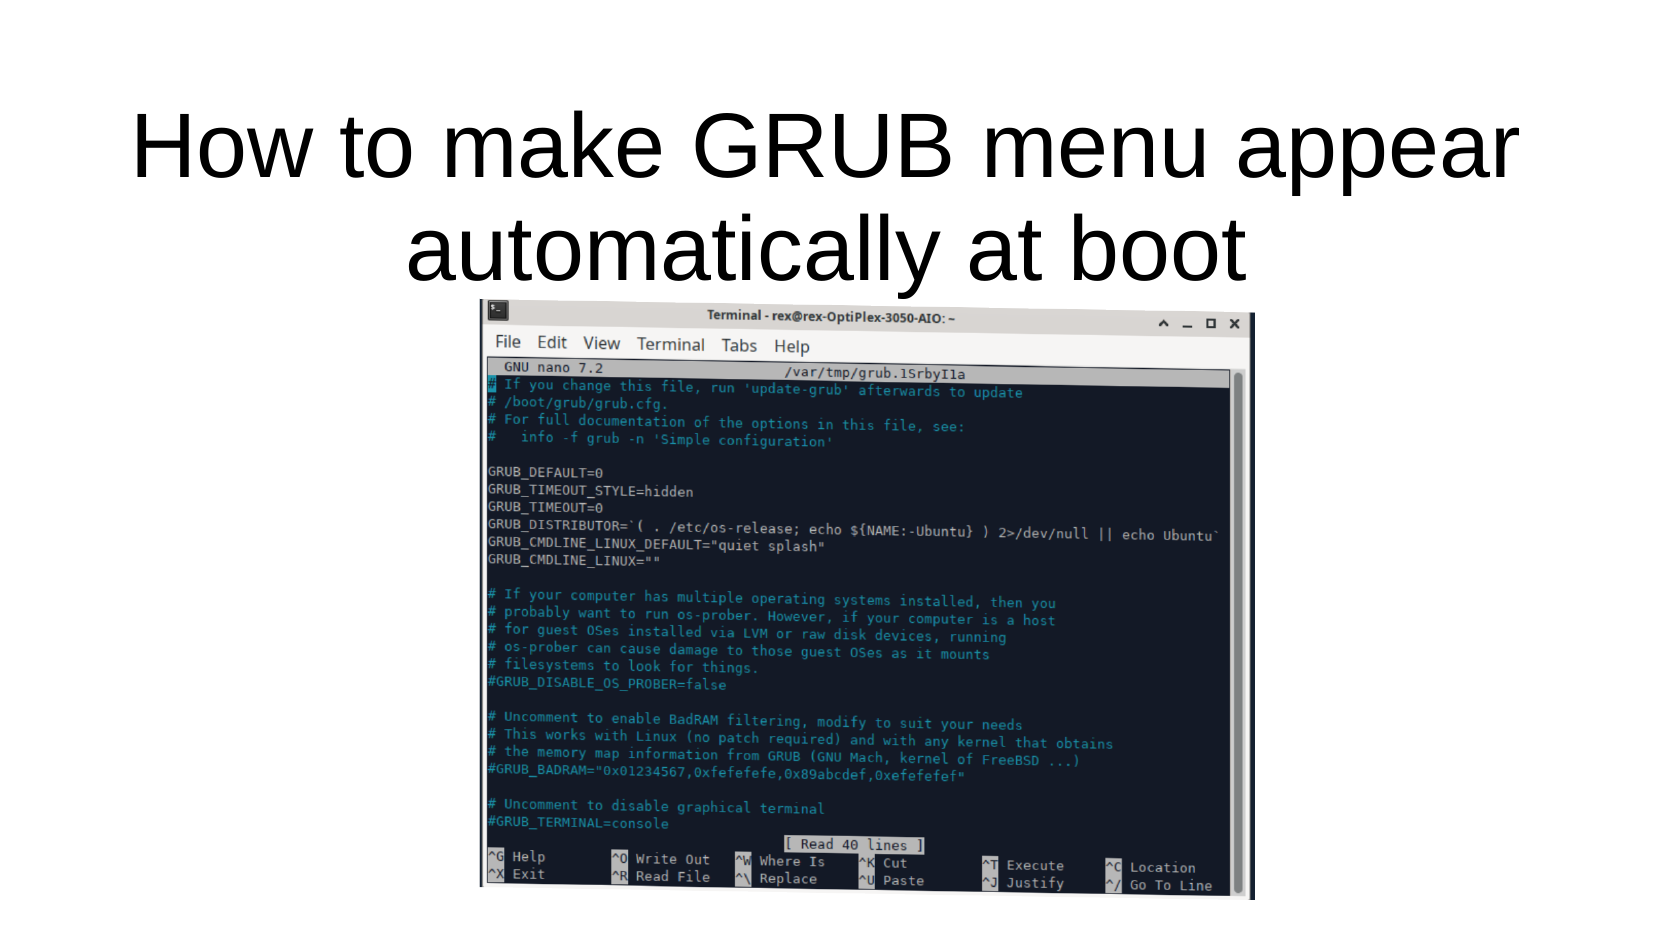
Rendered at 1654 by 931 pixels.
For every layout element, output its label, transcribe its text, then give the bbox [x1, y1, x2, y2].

picture [479, 298, 1255, 901]
title How to make GRUB menu appear automatically at boot [82, 94, 1571, 301]
